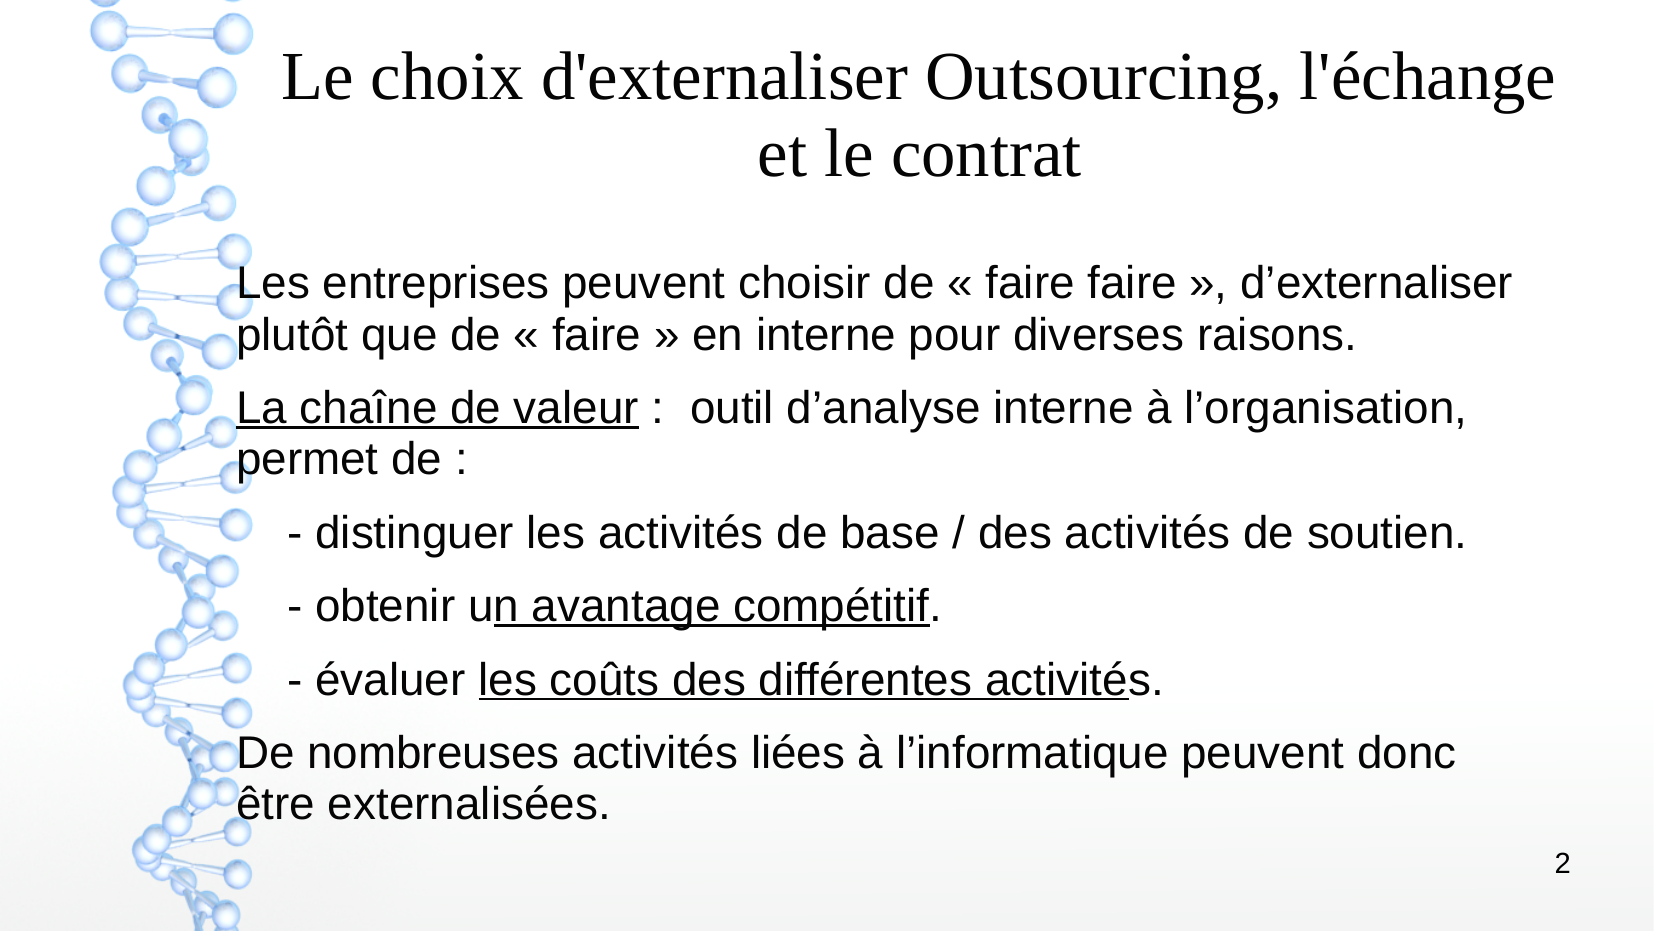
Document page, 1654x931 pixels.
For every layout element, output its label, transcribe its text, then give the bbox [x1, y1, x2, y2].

picture [0, 0, 1654, 931]
list Les entreprises peuvent choisir de « faire faire », d’externaliser plutôt que de « faire » en interne pour diverses raisons. La chaîne de valeur : outil d’analyse interne à l’organisation, permet de : - distinguer les activités de base / des activités de soutien. - obtenir un avantage compétitif. - évaluer les coûts des différentes activités. De nombreuses activités liées à l’informatique peuvent donc être externalisées. [236, 188, 1538, 898]
title Le choix d'externaliser Outsourcing, l'échange et le contrat [269, 37, 1571, 193]
